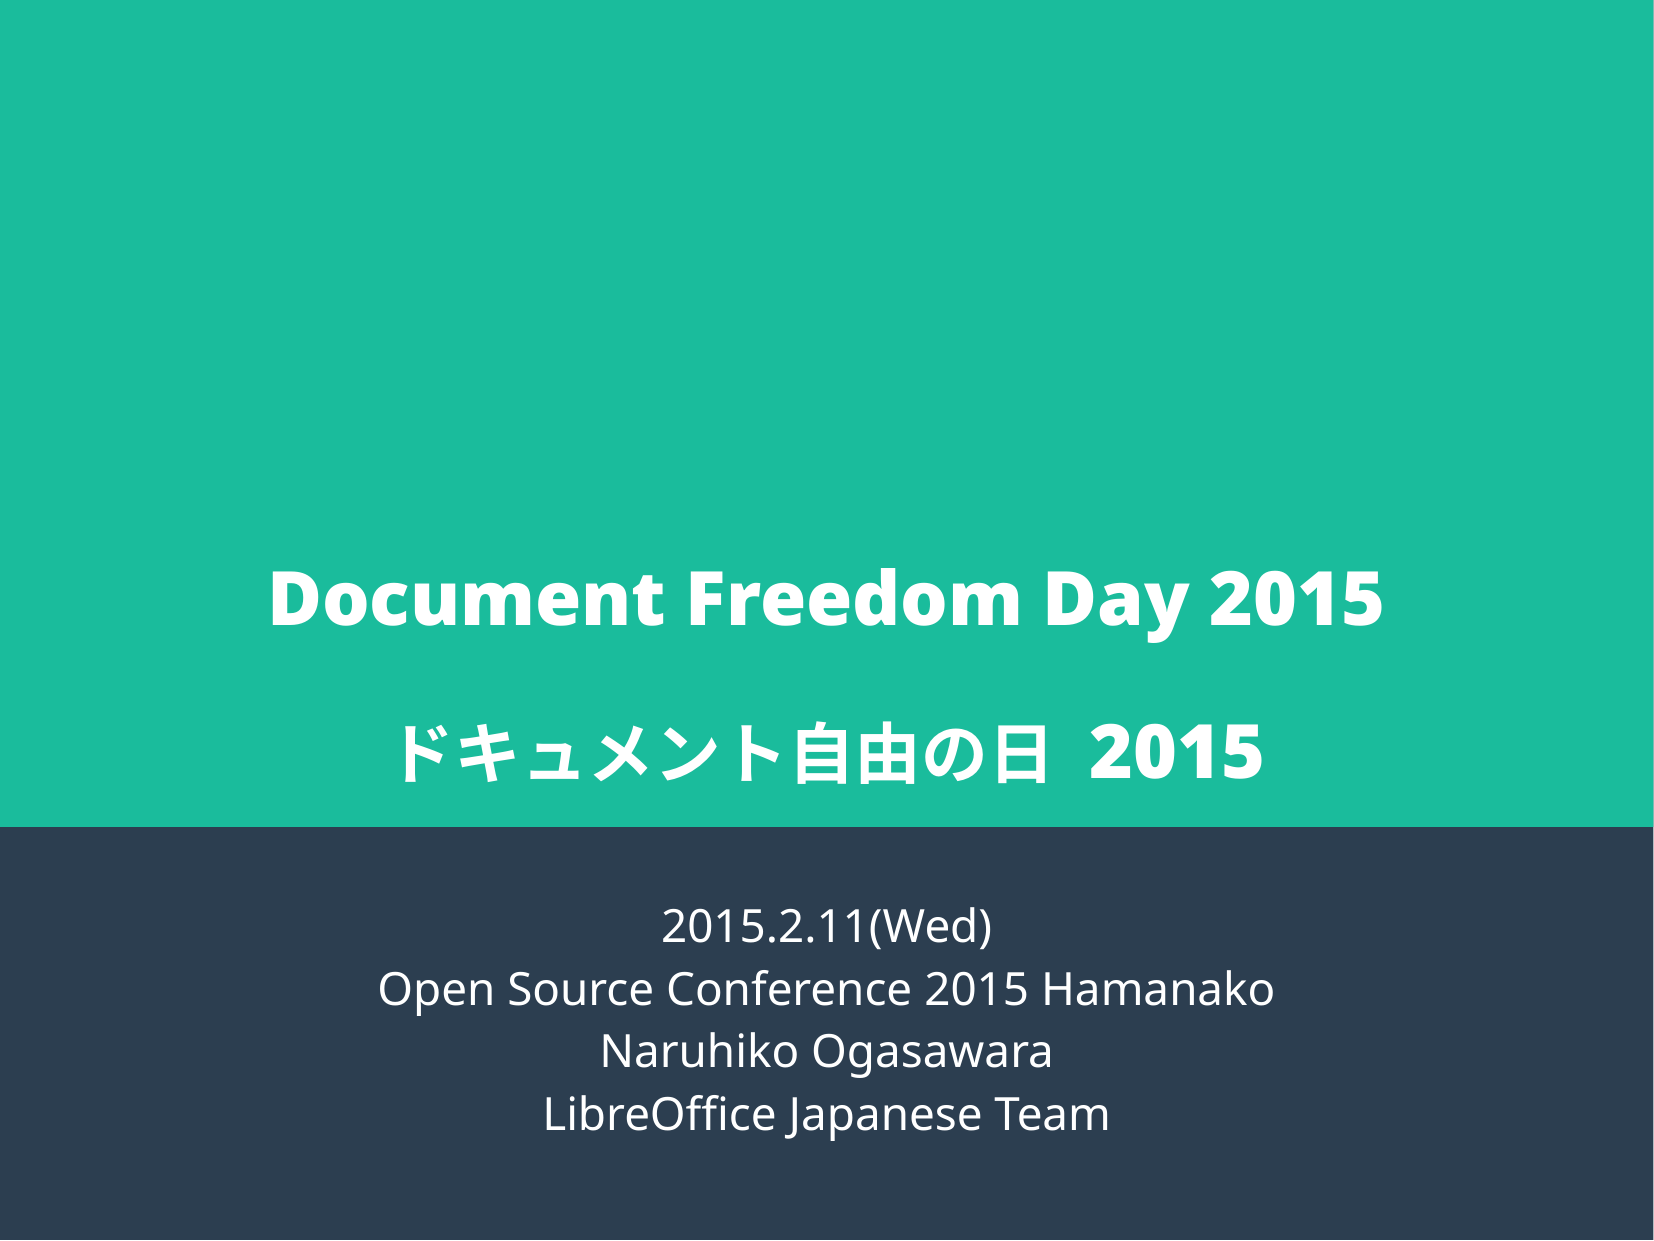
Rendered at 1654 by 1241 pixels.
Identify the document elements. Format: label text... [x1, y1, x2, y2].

title Document Freedom Day 2015 ドキュメント自由の日 2015 [59, 533, 1595, 856]
subtitle 2015.2.11(Wed) Open Source Conference 2015 Hamanako Naruhiko Ogasawara LibreOffice Japanese Team [59, 856, 1595, 1182]
